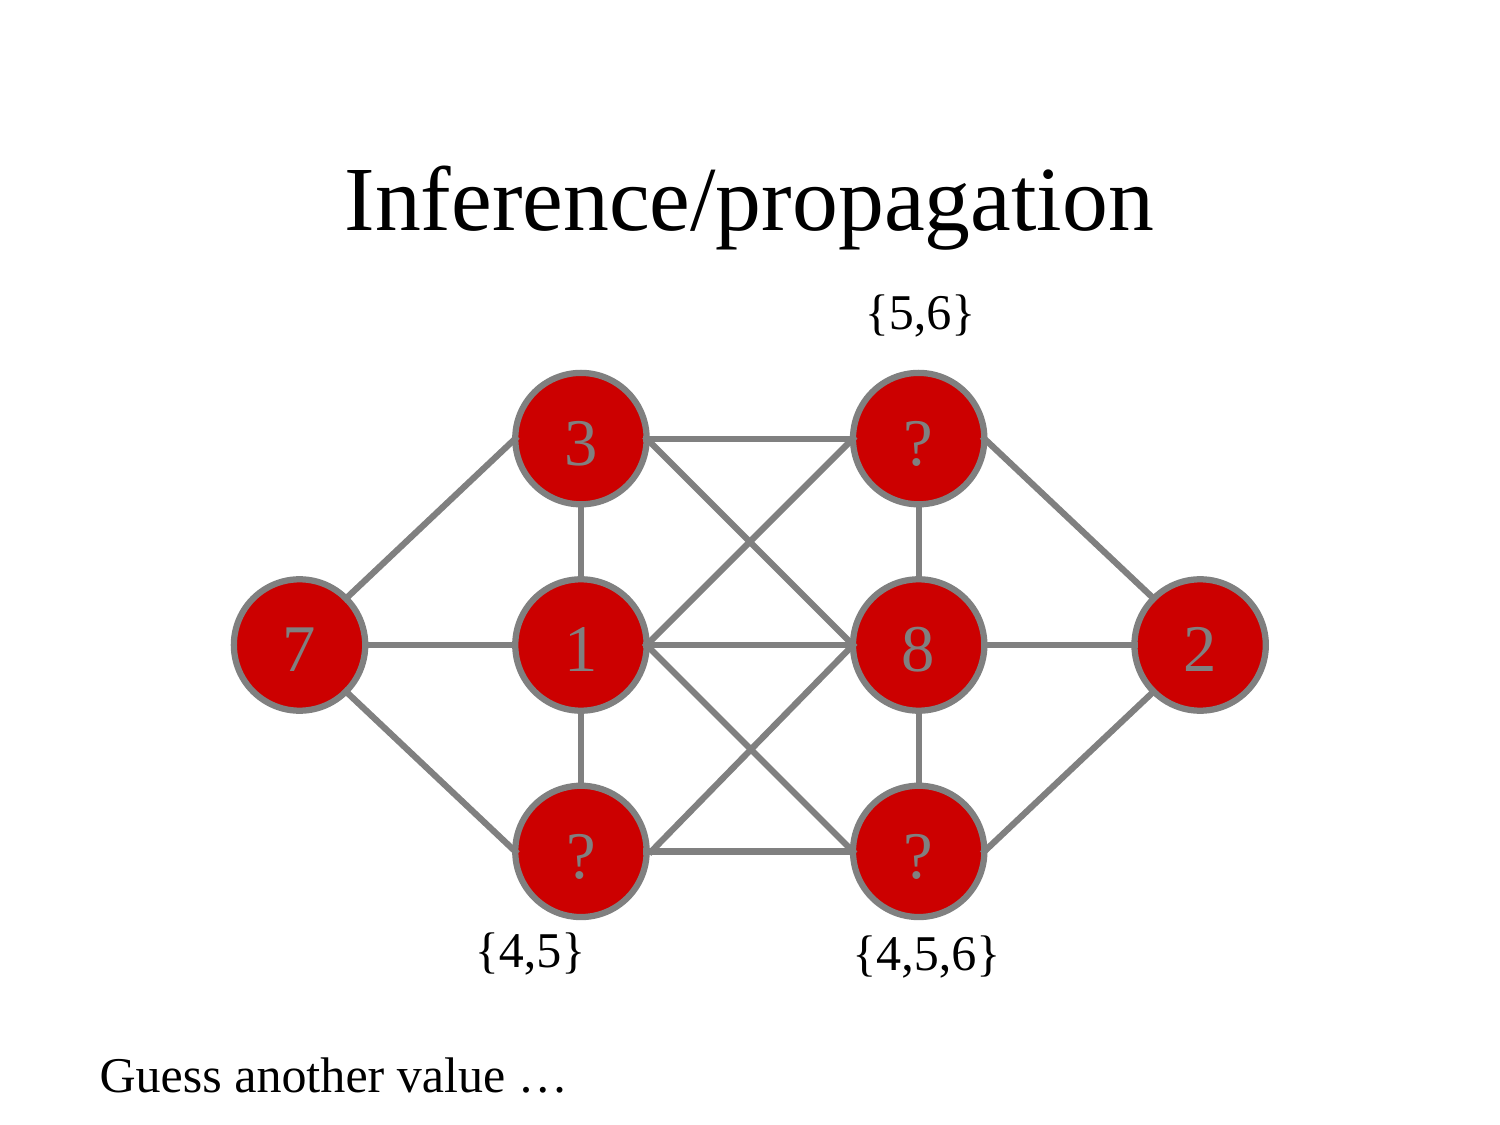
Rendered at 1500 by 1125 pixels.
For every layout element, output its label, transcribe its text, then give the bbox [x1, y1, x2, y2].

text_box ? [853, 785, 985, 912]
text_box {4,5} [460, 909, 601, 986]
title Inference/propagation [112, 99, 1388, 288]
text_box {5,6} [849, 272, 1176, 348]
text_box ? [515, 785, 647, 914]
text_box ? [853, 372, 985, 505]
text_box 2 [1134, 579, 1266, 711]
text_box 3 [515, 372, 647, 505]
text_box Guess another value … [84, 1034, 584, 1111]
text_box 7 [233, 579, 366, 711]
text_box 8 [853, 579, 985, 711]
text_box {4,5,6} [837, 912, 1038, 988]
text_box 1 [515, 579, 647, 711]
